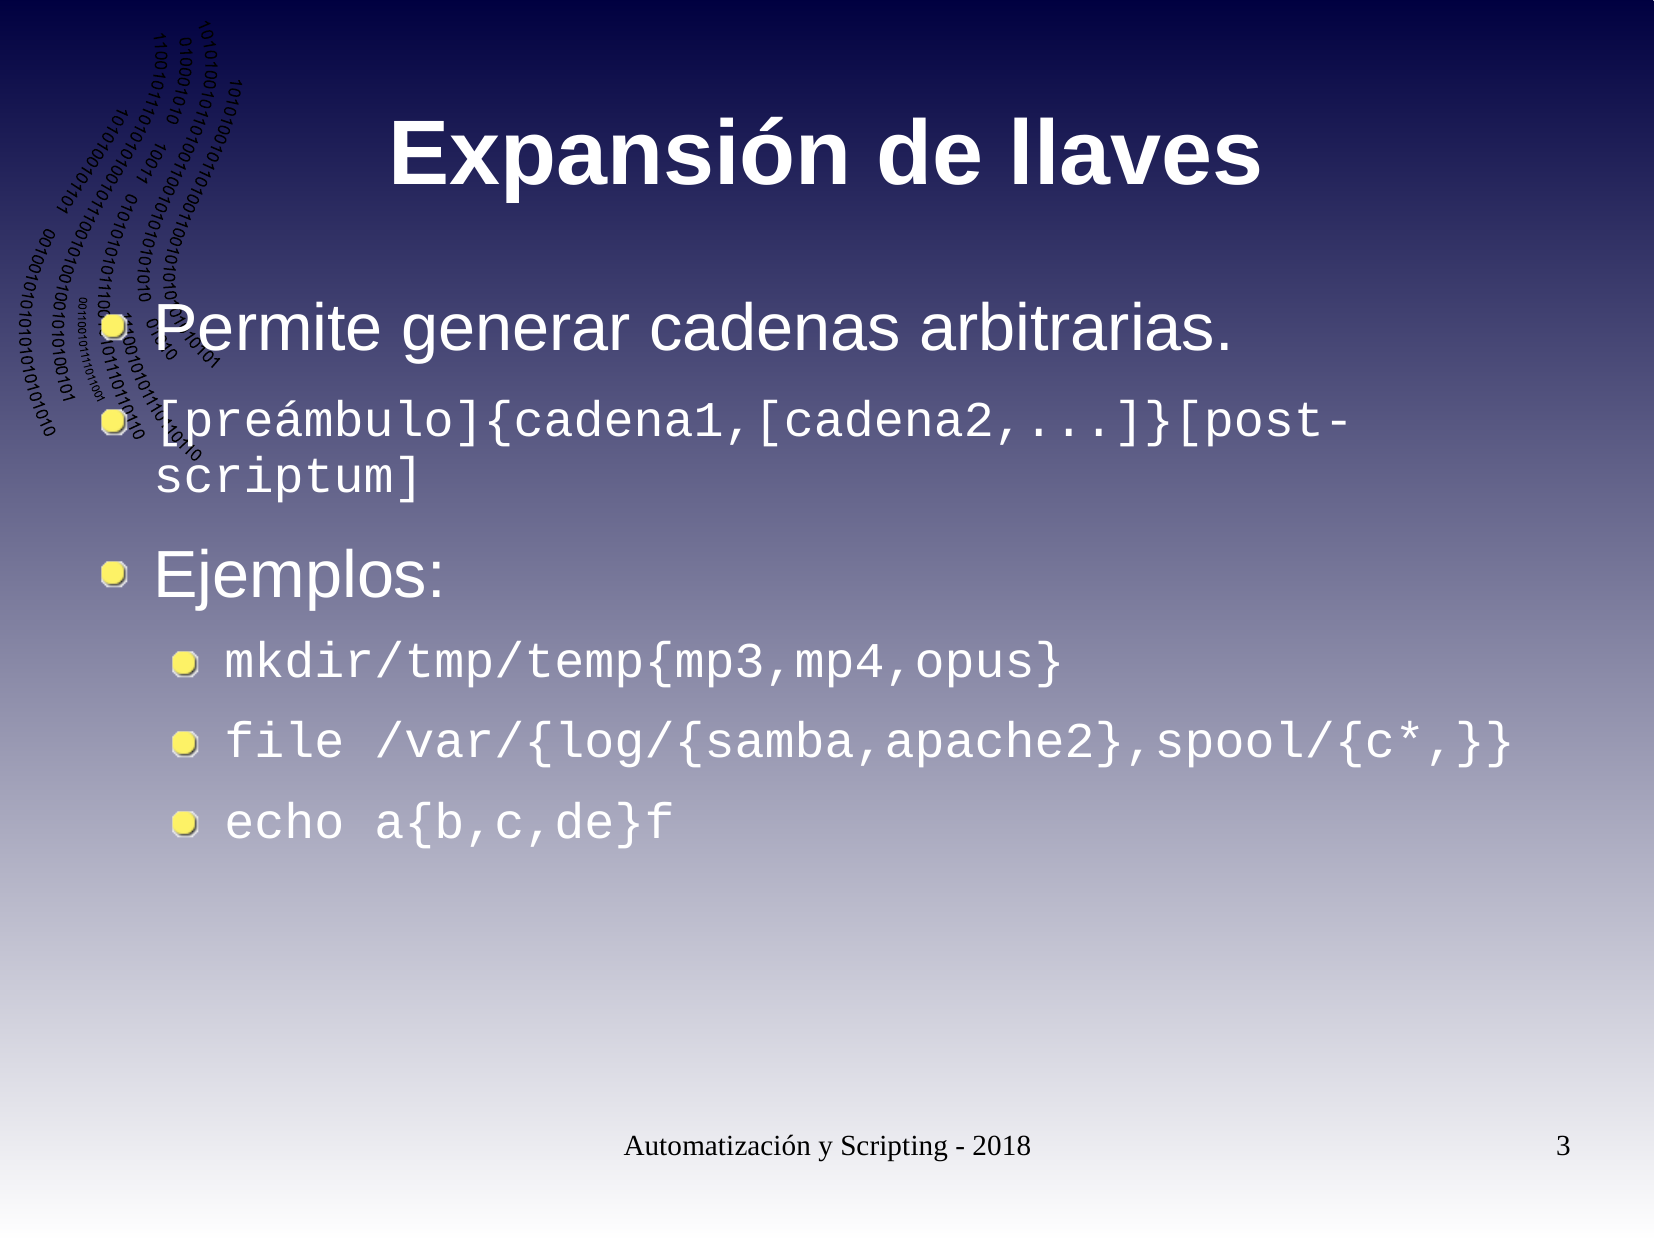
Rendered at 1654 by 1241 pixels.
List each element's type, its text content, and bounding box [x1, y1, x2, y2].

title Expansión de llaves [82, 49, 1571, 257]
list Permite generar cadenas arbitrarias. [preámbulo]{cadena1,[cadena2,...]}[post-scriptum] Ejemplos: mkdir/tmp/temp{mp3,mp4,opus} file /var/{log/{samba,apache2},spool/{c*,}} echo a{b,c,de}f [82, 290, 1571, 1010]
picture [18, 20, 243, 461]
